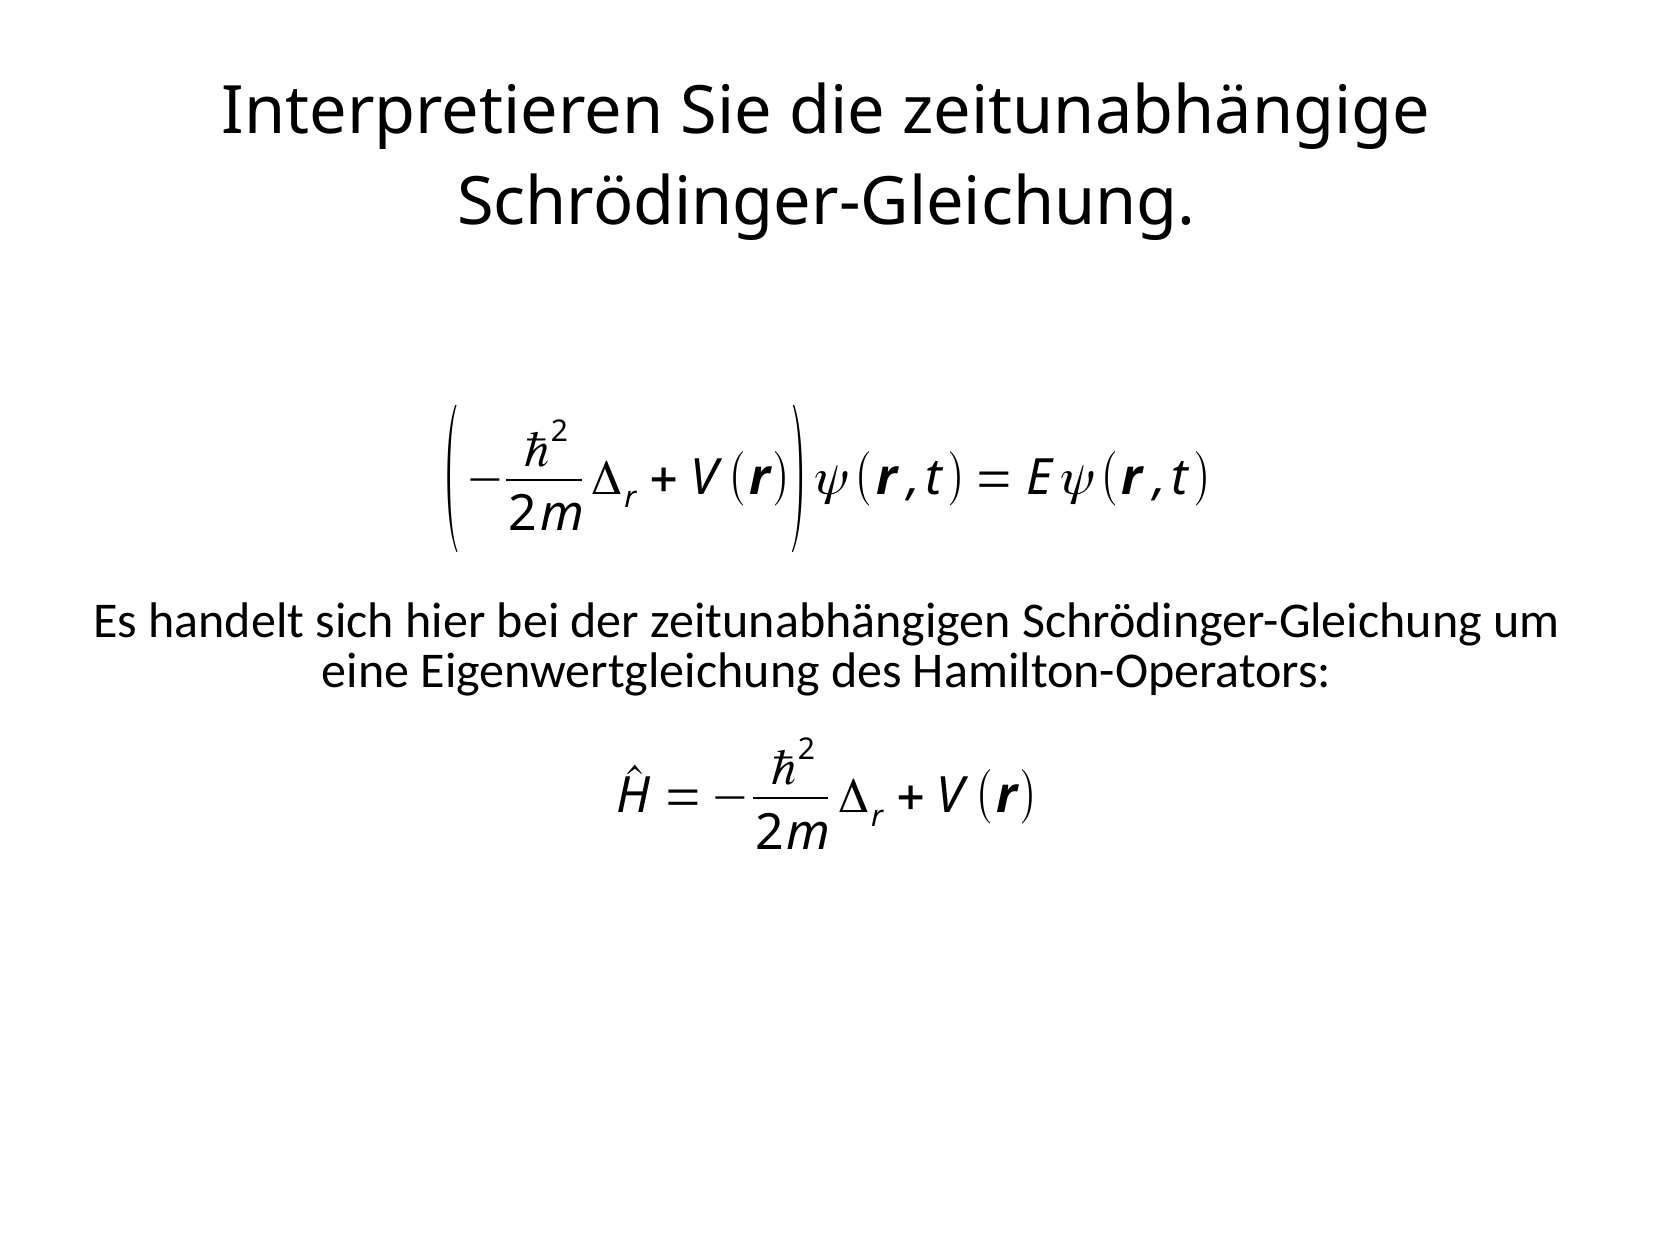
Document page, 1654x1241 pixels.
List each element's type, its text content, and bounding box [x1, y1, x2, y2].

chart [610, 731, 1044, 864]
title Interpretieren Sie die zeitunabhängige Schrödinger-Gleichung. [82, 49, 1571, 257]
subtitle Es handelt sich hier bei der zeitunabhängigen Schrödinger-Gleichung um eine Eigenwertgleichung des Hamilton-Operators: [82, 290, 1571, 1010]
chart [436, 405, 1217, 552]
